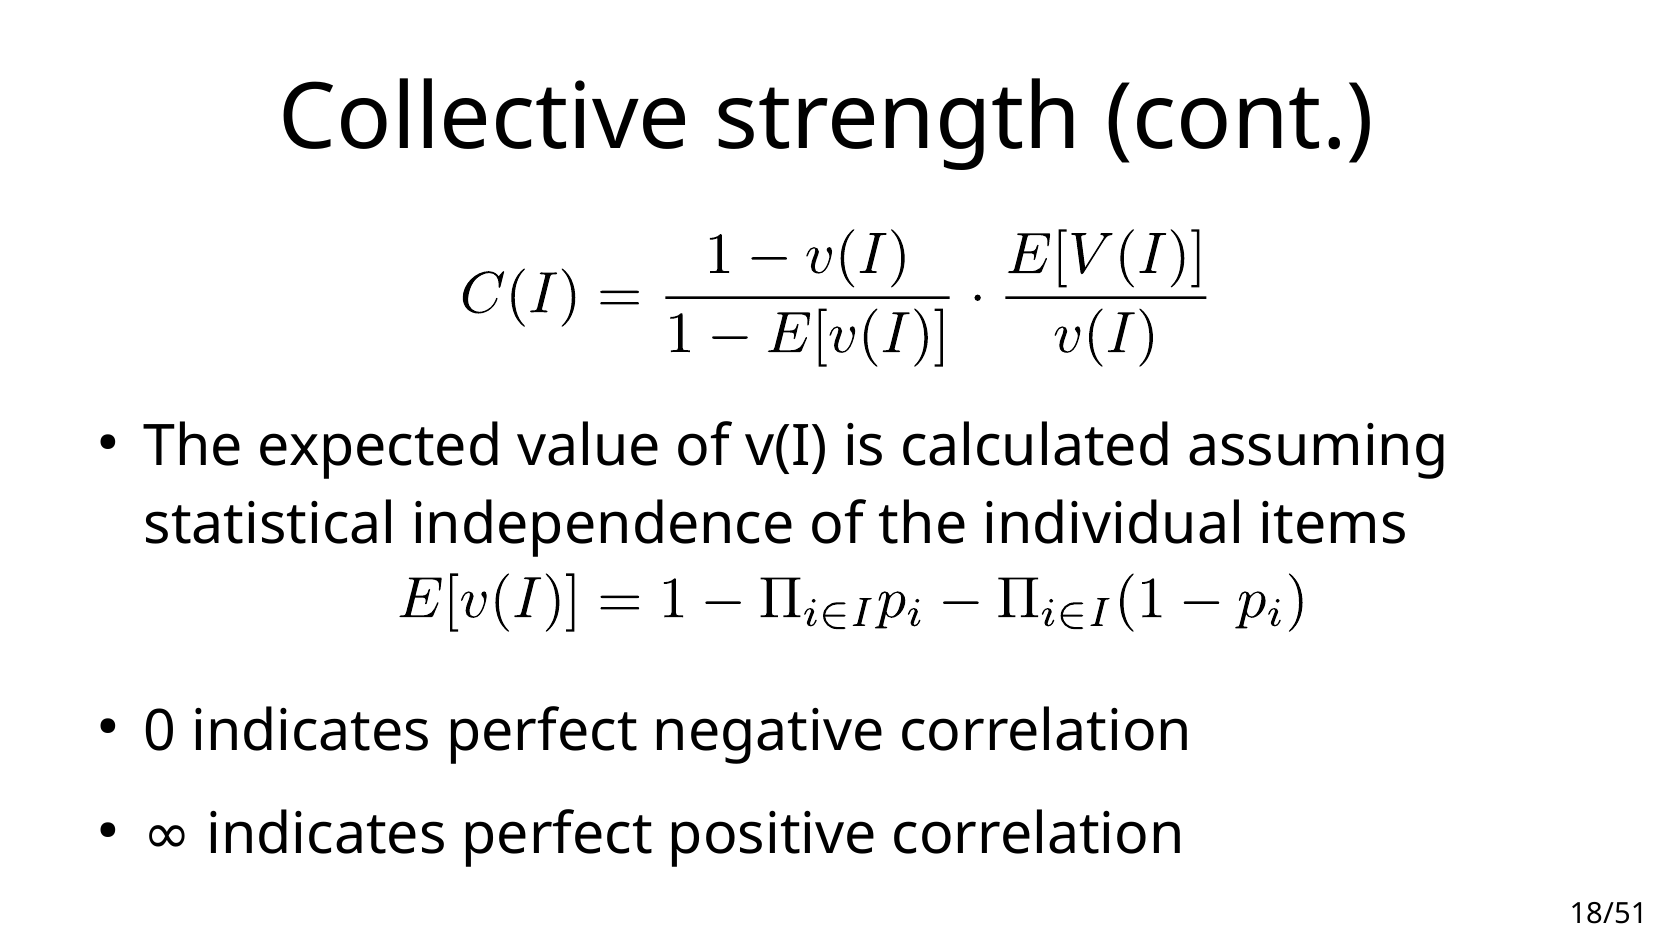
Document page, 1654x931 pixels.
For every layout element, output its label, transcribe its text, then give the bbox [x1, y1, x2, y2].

title Collective strength (cont.) [82, 1, 1571, 226]
text_box [459, 229, 1207, 367]
list The expected value of v(I) is calculated assuming statistical independence of the individual items 0 indicates perfect negative correlation ∞ indicates perfect positive correlation [82, 404, 1571, 874]
text_box [397, 573, 1309, 632]
